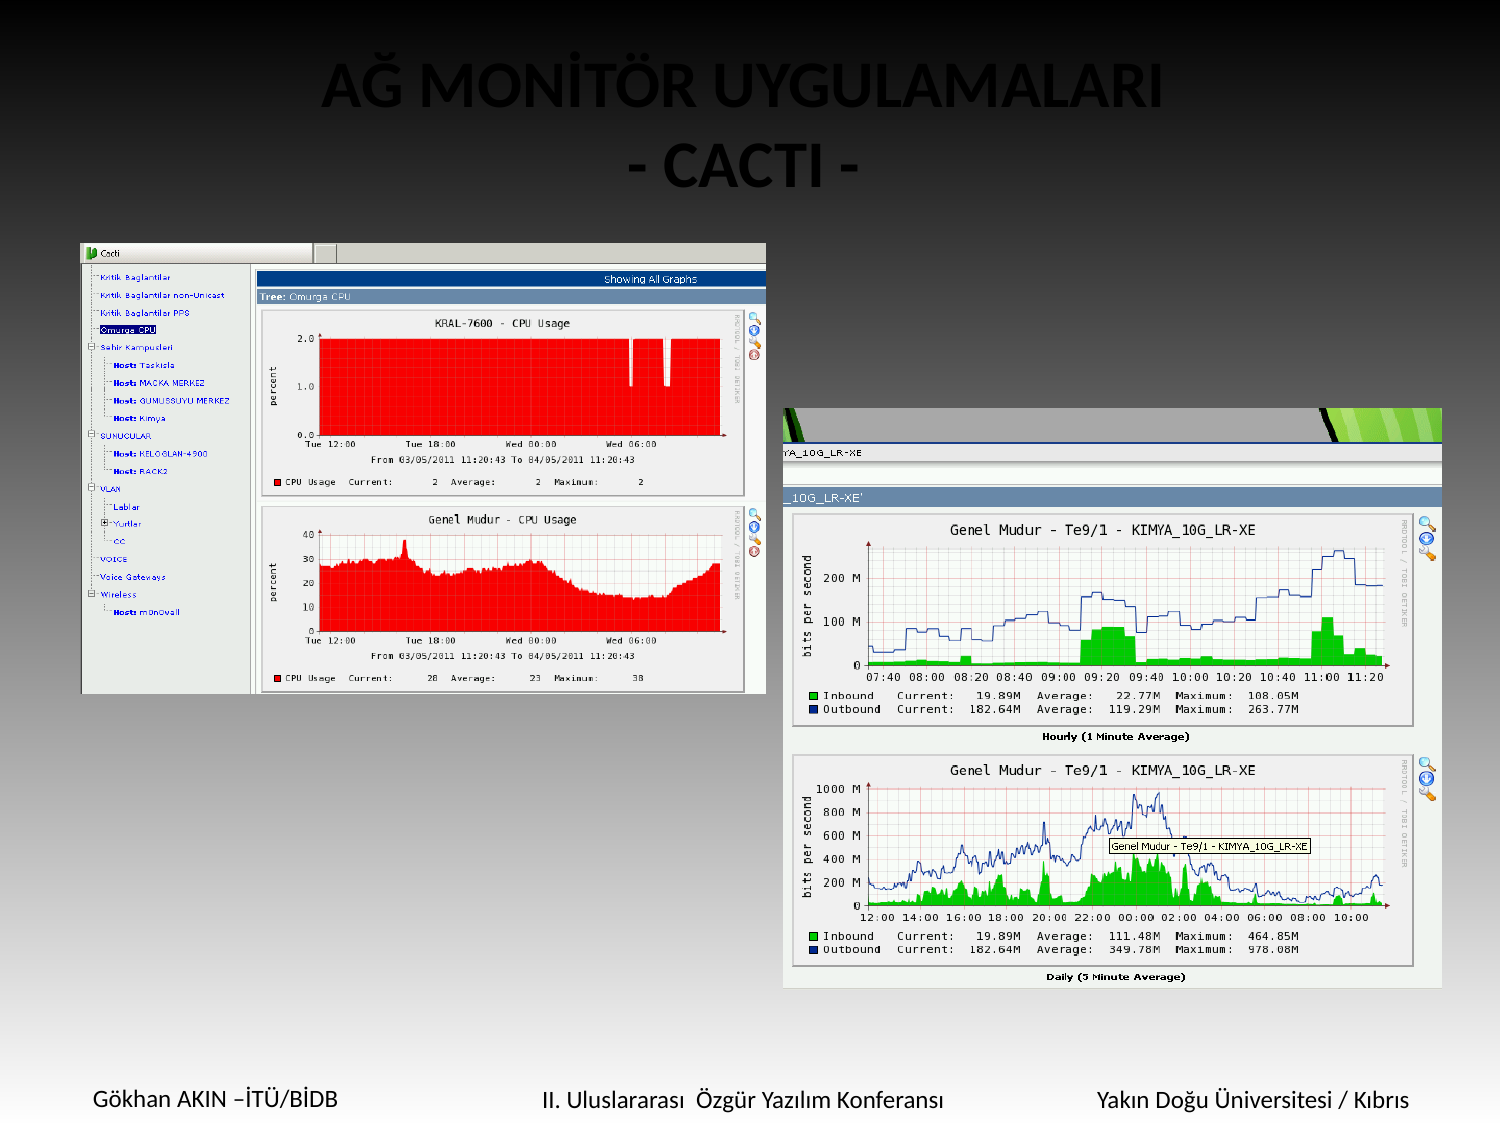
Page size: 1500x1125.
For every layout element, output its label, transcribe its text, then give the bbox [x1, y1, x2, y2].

text_box AĞ MONİTÖR UYGULAMALARI - CACTI - [76, 33, 1412, 209]
picture [783, 408, 1442, 990]
picture [80, 243, 766, 694]
